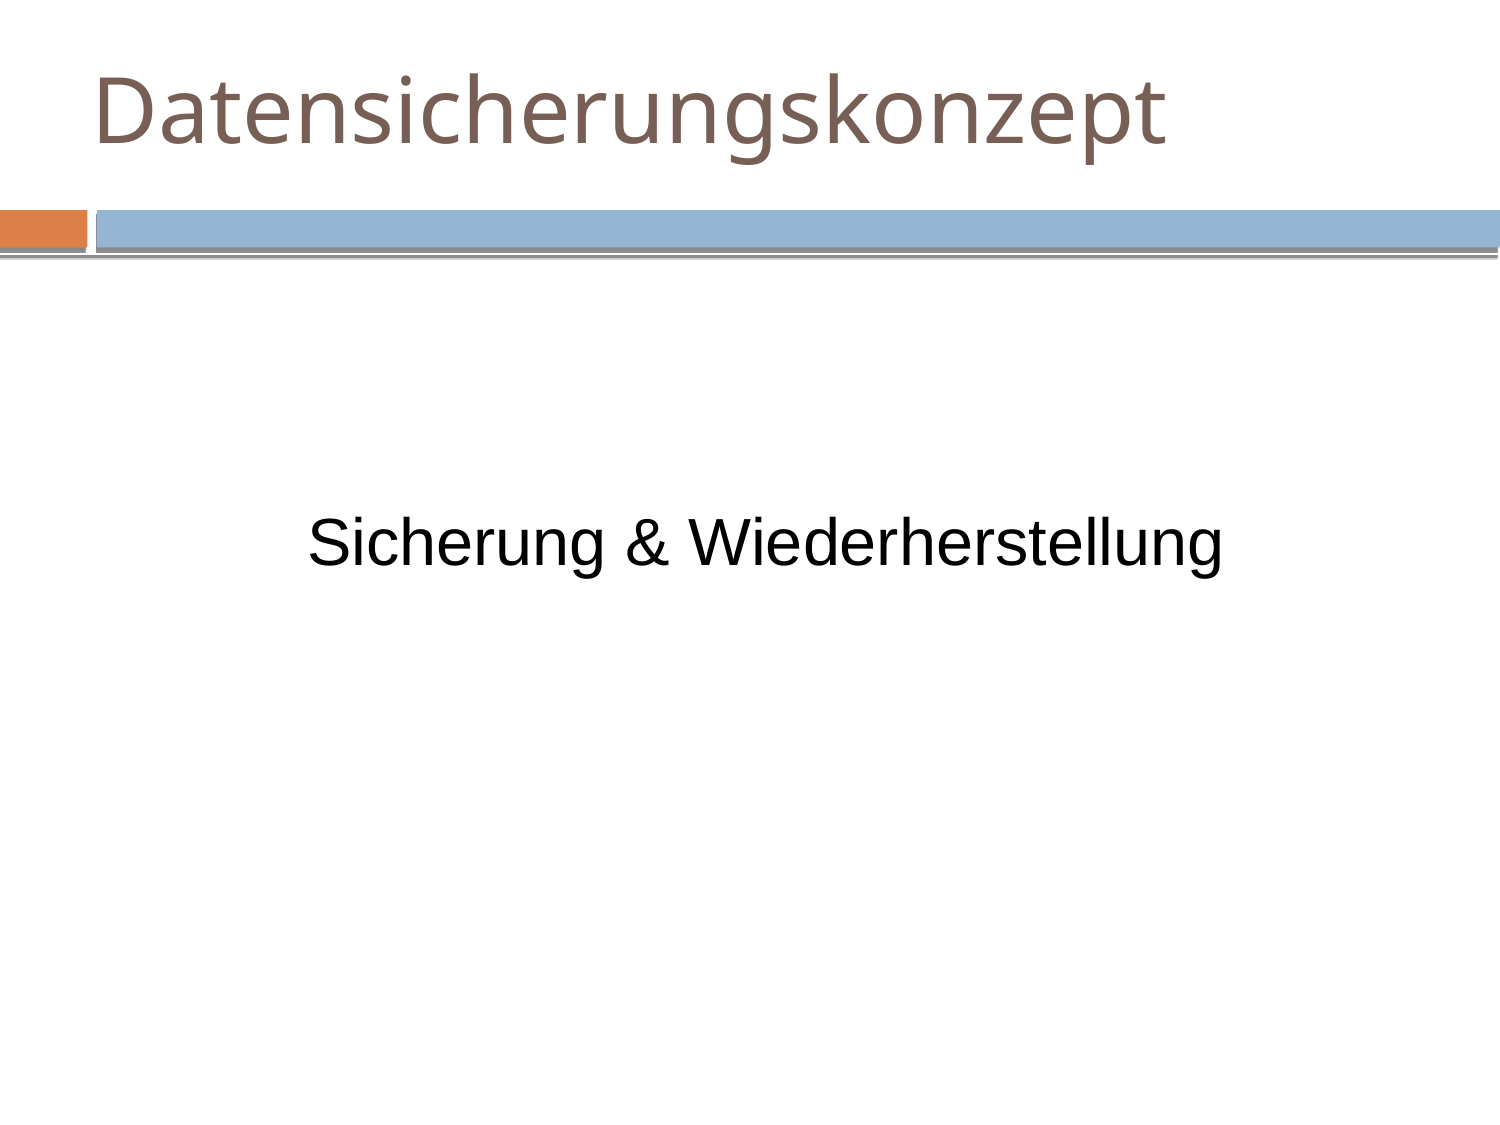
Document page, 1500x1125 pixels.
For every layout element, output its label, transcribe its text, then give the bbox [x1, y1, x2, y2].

text_box Sicherung & Wiederherstellung [256, 497, 1244, 629]
title Datensicherungskonzept [91, 34, 1305, 182]
